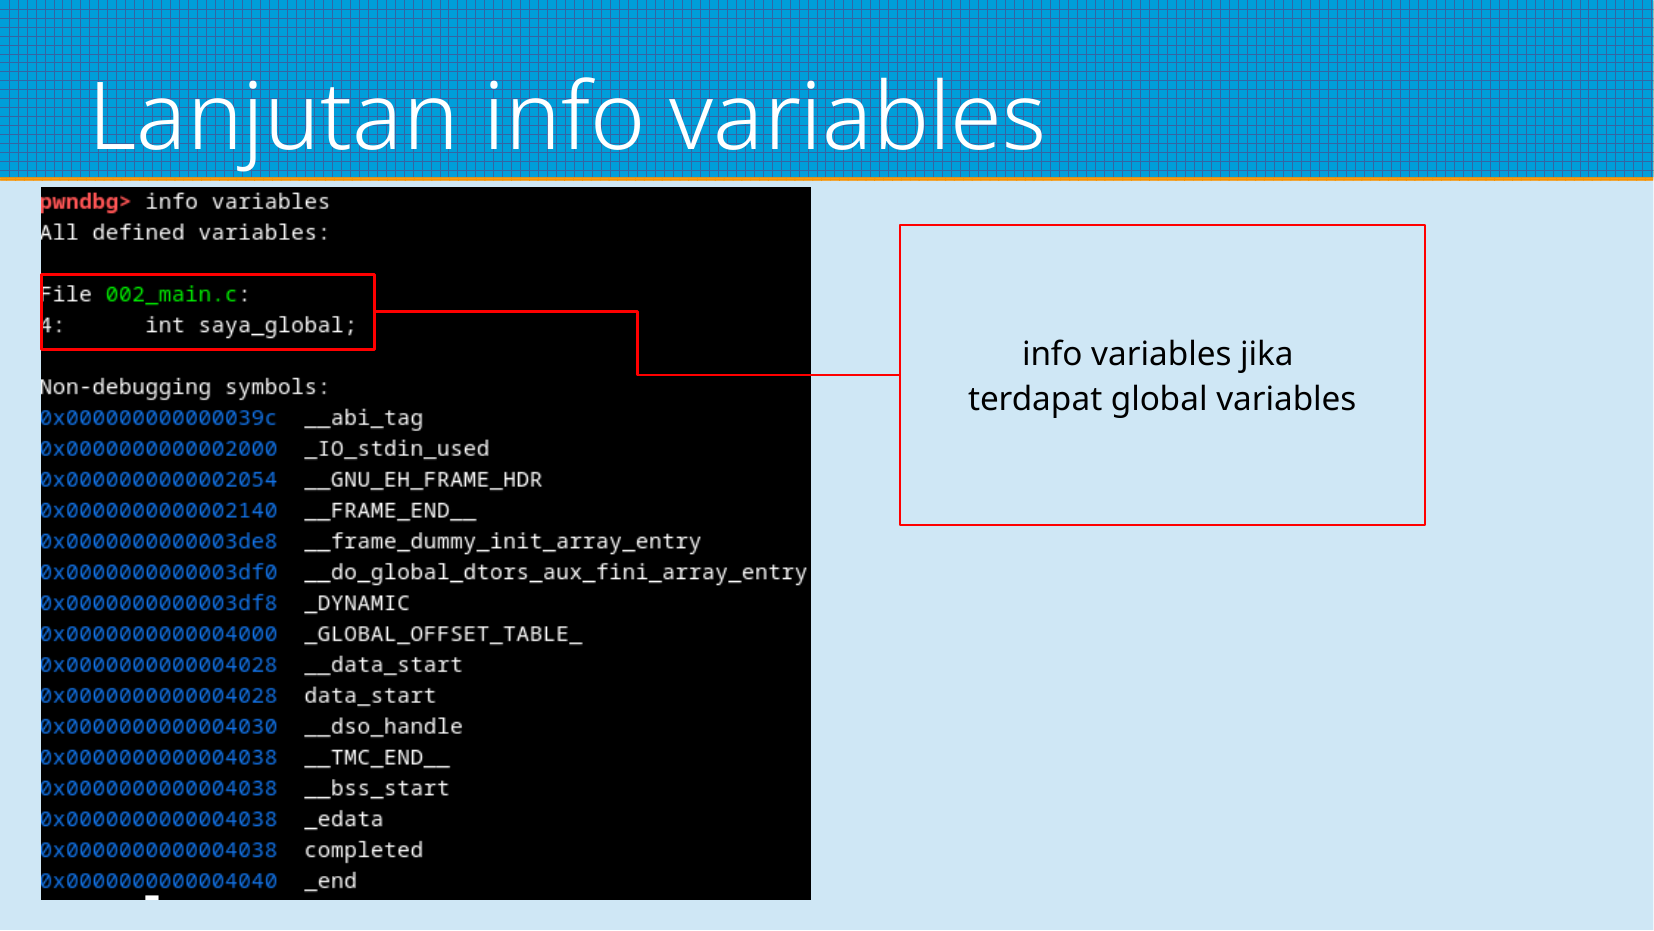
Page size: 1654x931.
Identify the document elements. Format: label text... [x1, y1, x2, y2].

picture [41, 187, 811, 374]
picture [41, 313, 811, 901]
title Lanjutan info variables [88, 14, 1565, 178]
picture [43, 276, 373, 348]
text_box info variables jika terdapat global variables [900, 225, 1426, 526]
